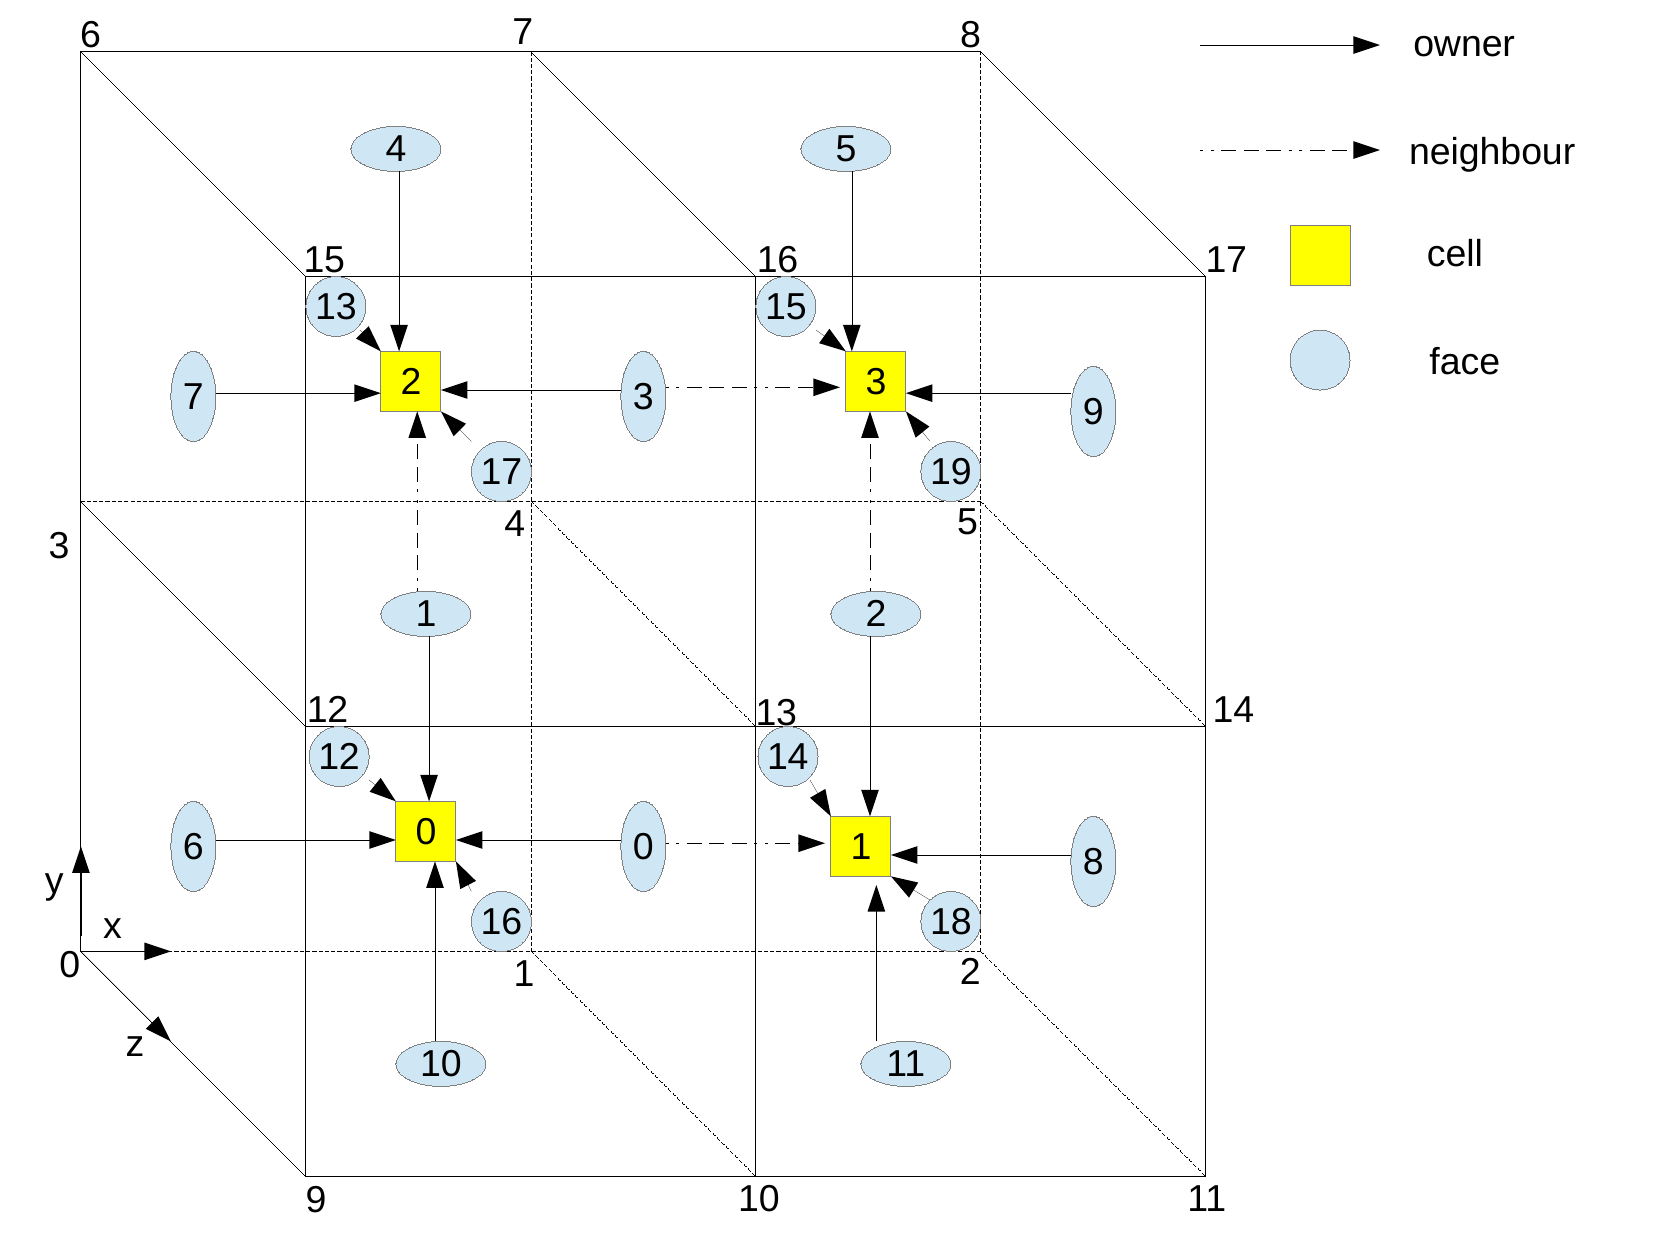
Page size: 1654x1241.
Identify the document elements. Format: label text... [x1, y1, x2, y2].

text_box 8 [1070, 816, 1116, 907]
text_box 17 [471, 441, 532, 502]
text_box 10 [395, 1041, 486, 1087]
text_box owner [1398, 15, 1531, 72]
text_box 8 [945, 5, 996, 63]
text_box cell [1412, 225, 1498, 282]
text_box 14 [1197, 681, 1270, 739]
text_box 5 [942, 492, 993, 550]
text_box 6 [170, 801, 216, 892]
text_box [1290, 330, 1351, 391]
text_box 18 [920, 891, 981, 952]
text_box 1 [498, 945, 550, 1003]
text_box 3 [845, 351, 906, 412]
text_box 3 [33, 516, 85, 574]
text_box 0 [620, 801, 666, 892]
text_box 4 [489, 494, 540, 552]
text_box z [110, 1014, 160, 1072]
text_box 4 [350, 126, 441, 172]
text_box 19 [920, 441, 981, 502]
text_box 17 [1190, 231, 1263, 289]
text_box 2 [945, 942, 996, 1000]
text_box 15 [288, 231, 361, 289]
text_box neighbour [1394, 123, 1591, 181]
text_box x [88, 897, 224, 955]
text_box 1 [830, 816, 891, 877]
text_box 11 [1172, 1170, 1244, 1228]
text_box 1 [380, 591, 471, 637]
text_box 0 [395, 801, 456, 862]
text_box 13 [740, 684, 813, 741]
text_box 9 [1070, 366, 1116, 457]
text_box 16 [471, 891, 532, 952]
text_box 5 [800, 126, 891, 172]
text_box 9 [290, 1171, 342, 1229]
text_box 11 [860, 1041, 951, 1087]
text_box 12 [292, 681, 364, 739]
text_box 12 [309, 726, 370, 787]
text_box 3 [620, 351, 666, 442]
text_box 2 [830, 591, 921, 637]
text_box 0 [44, 936, 95, 994]
text_box 2 [380, 351, 441, 412]
text_box [1290, 225, 1351, 286]
text_box 16 [742, 231, 814, 289]
text_box 7 [170, 351, 216, 442]
text_box y [30, 852, 79, 910]
text_box 6 [65, 6, 116, 64]
text_box 15 [755, 276, 816, 337]
text_box 13 [305, 276, 366, 337]
text_box face [1414, 333, 1516, 391]
text_box 10 [723, 1170, 795, 1228]
text_box 7 [497, 3, 549, 61]
text_box 14 [757, 726, 819, 787]
